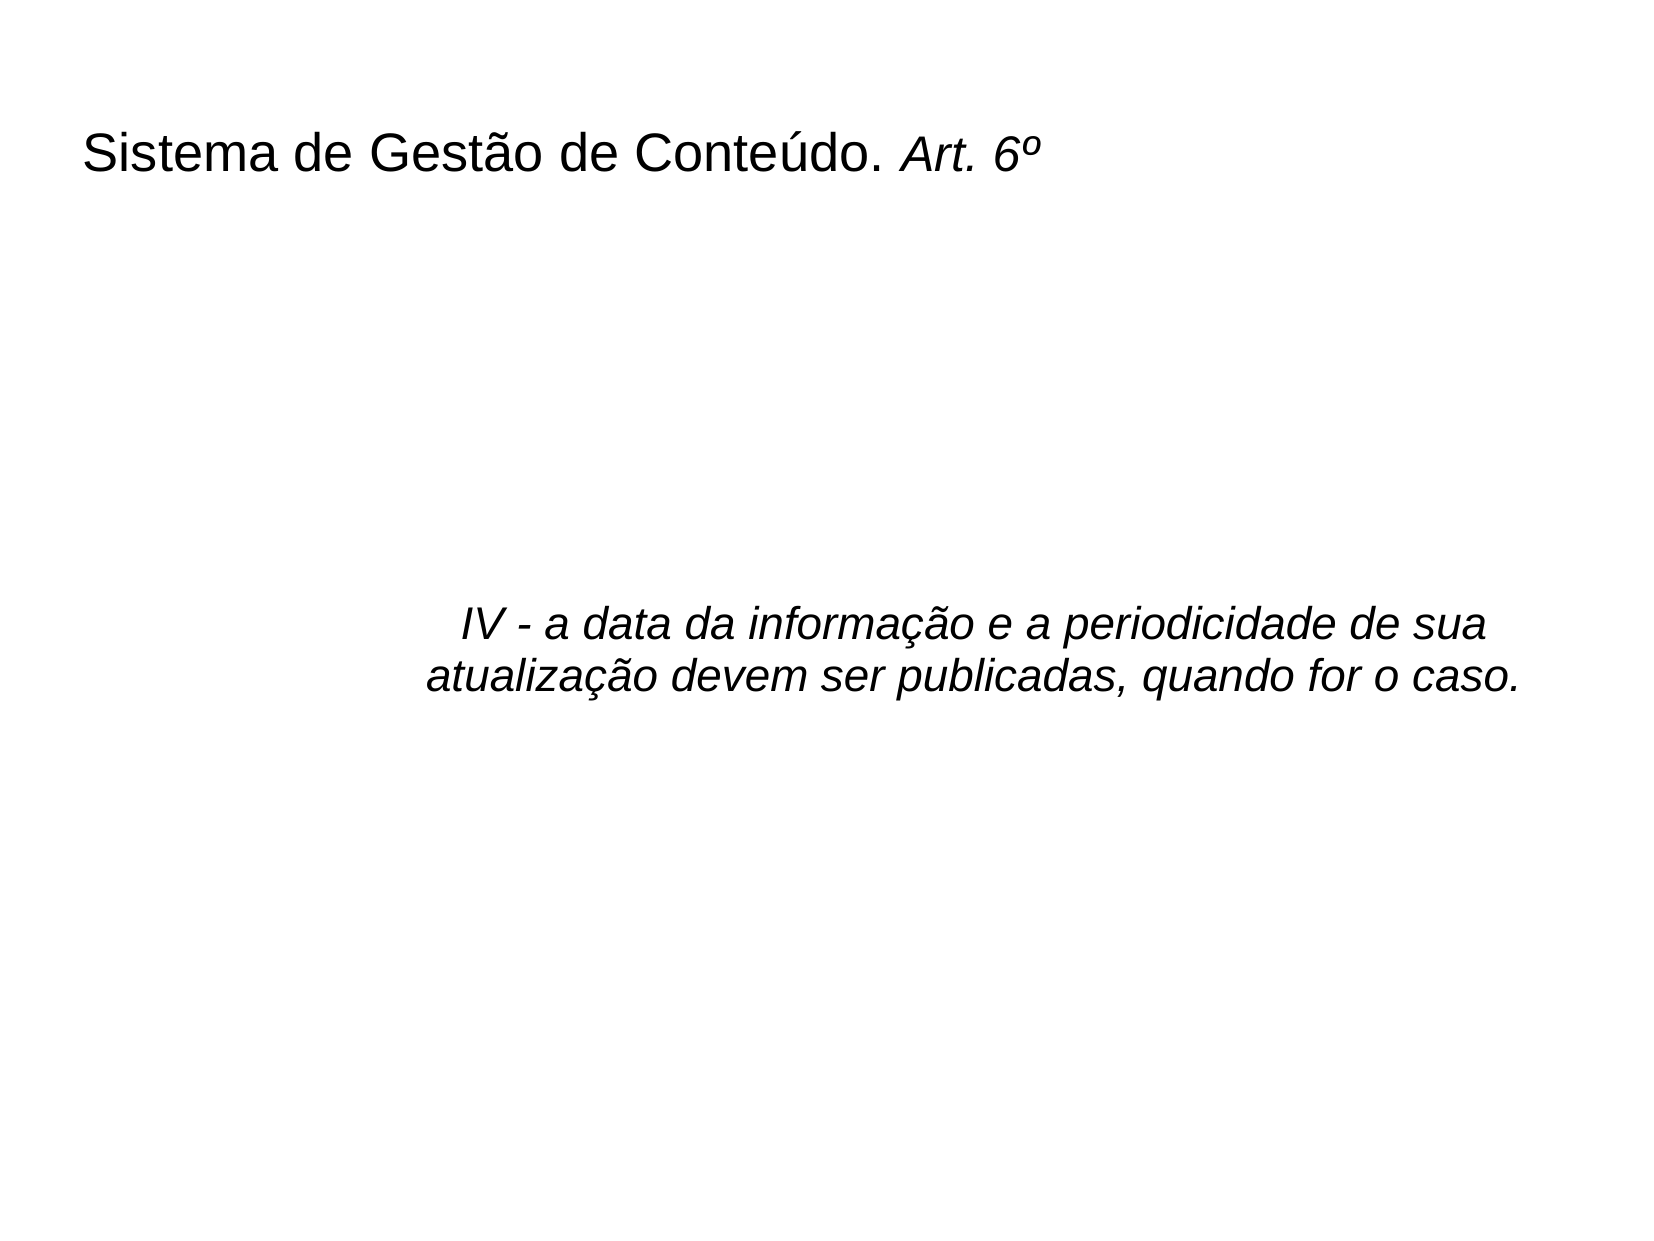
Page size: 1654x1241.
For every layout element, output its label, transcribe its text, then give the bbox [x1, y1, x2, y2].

title Sistema de Gestão de Conteúdo. Art. 6º [82, 49, 1571, 257]
subtitle IV - a data da informação e a periodicidade de sua atualização devem ser publicadas, quando for o caso. [82, 290, 1571, 1010]
